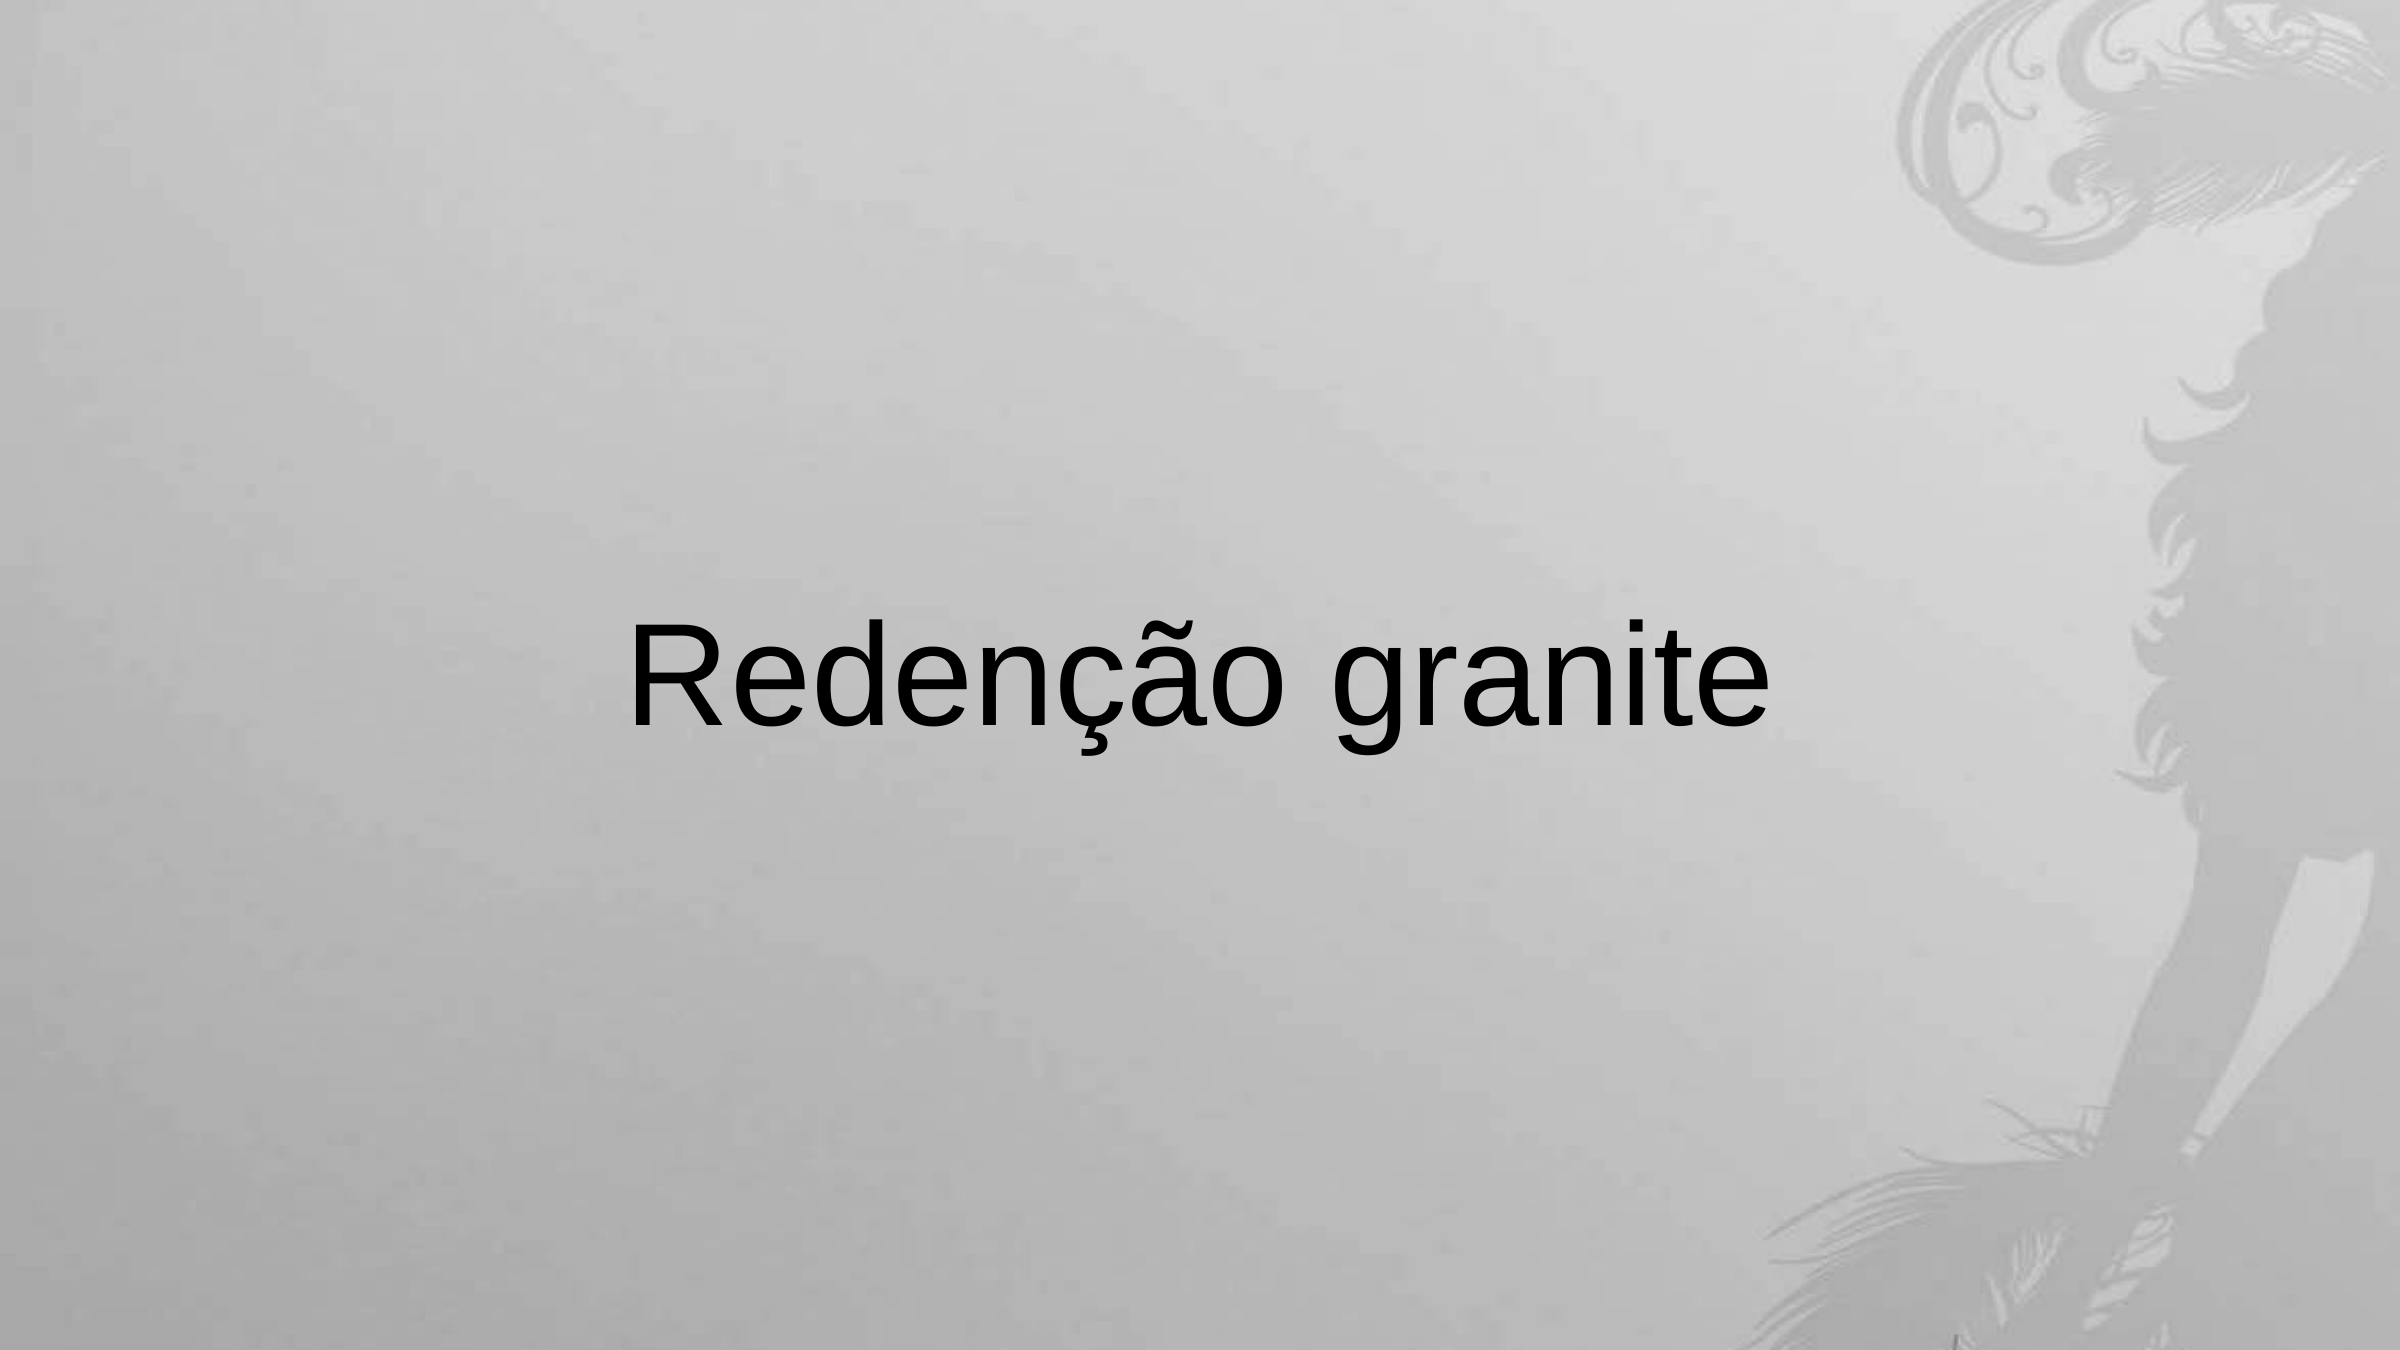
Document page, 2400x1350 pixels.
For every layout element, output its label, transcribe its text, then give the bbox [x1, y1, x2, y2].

picture [0, 0, 2400, 1350]
title Redenção granite [120, 562, 2281, 788]
